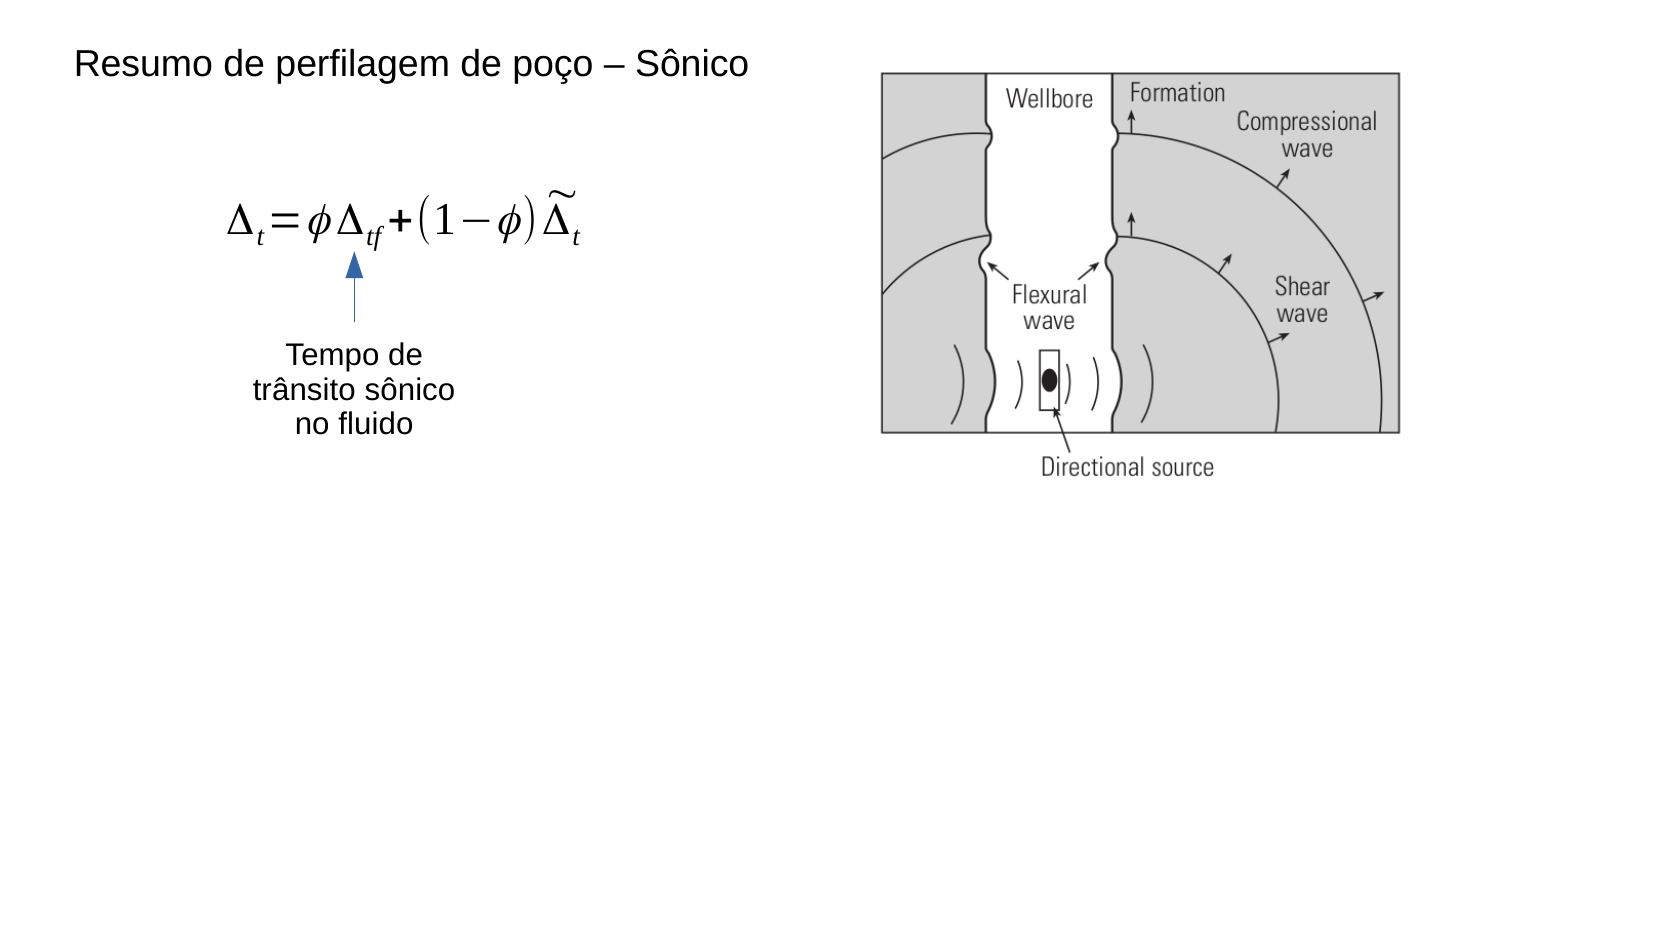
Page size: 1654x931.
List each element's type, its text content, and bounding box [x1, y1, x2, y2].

picture [850, 49, 1418, 485]
text_box Resumo de perfilagem de poço – Sônico [59, 35, 1123, 93]
text_box Tempo de trânsito sônico no fluido [218, 329, 491, 449]
chart [219, 189, 589, 251]
